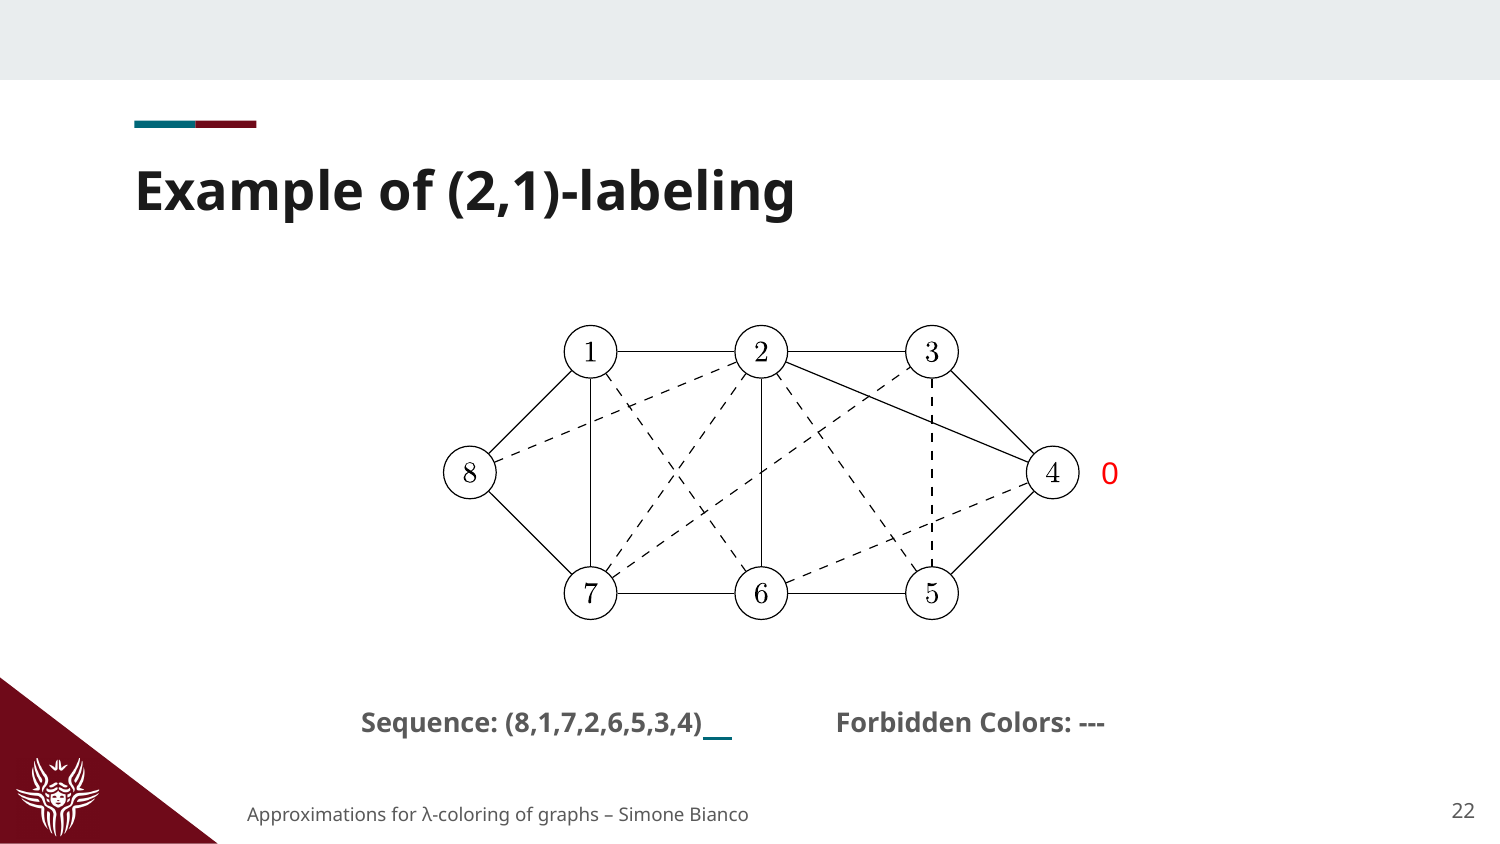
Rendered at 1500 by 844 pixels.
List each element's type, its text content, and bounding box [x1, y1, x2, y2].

picture [16, 758, 100, 839]
text_box Sequence: (8,1,7,2,6,5,3,4) [295, 696, 768, 756]
text_box 0 [1086, 448, 1134, 499]
text_box Forbidden Colors: --- [820, 696, 1294, 756]
title Example of (2,1)-labeling [119, 141, 1381, 230]
picture [442, 324, 1080, 621]
text_box Approximations for λ-coloring of graphs – Simone Bianco [232, 783, 1193, 839]
slide_number <number> [1400, 779, 1491, 844]
